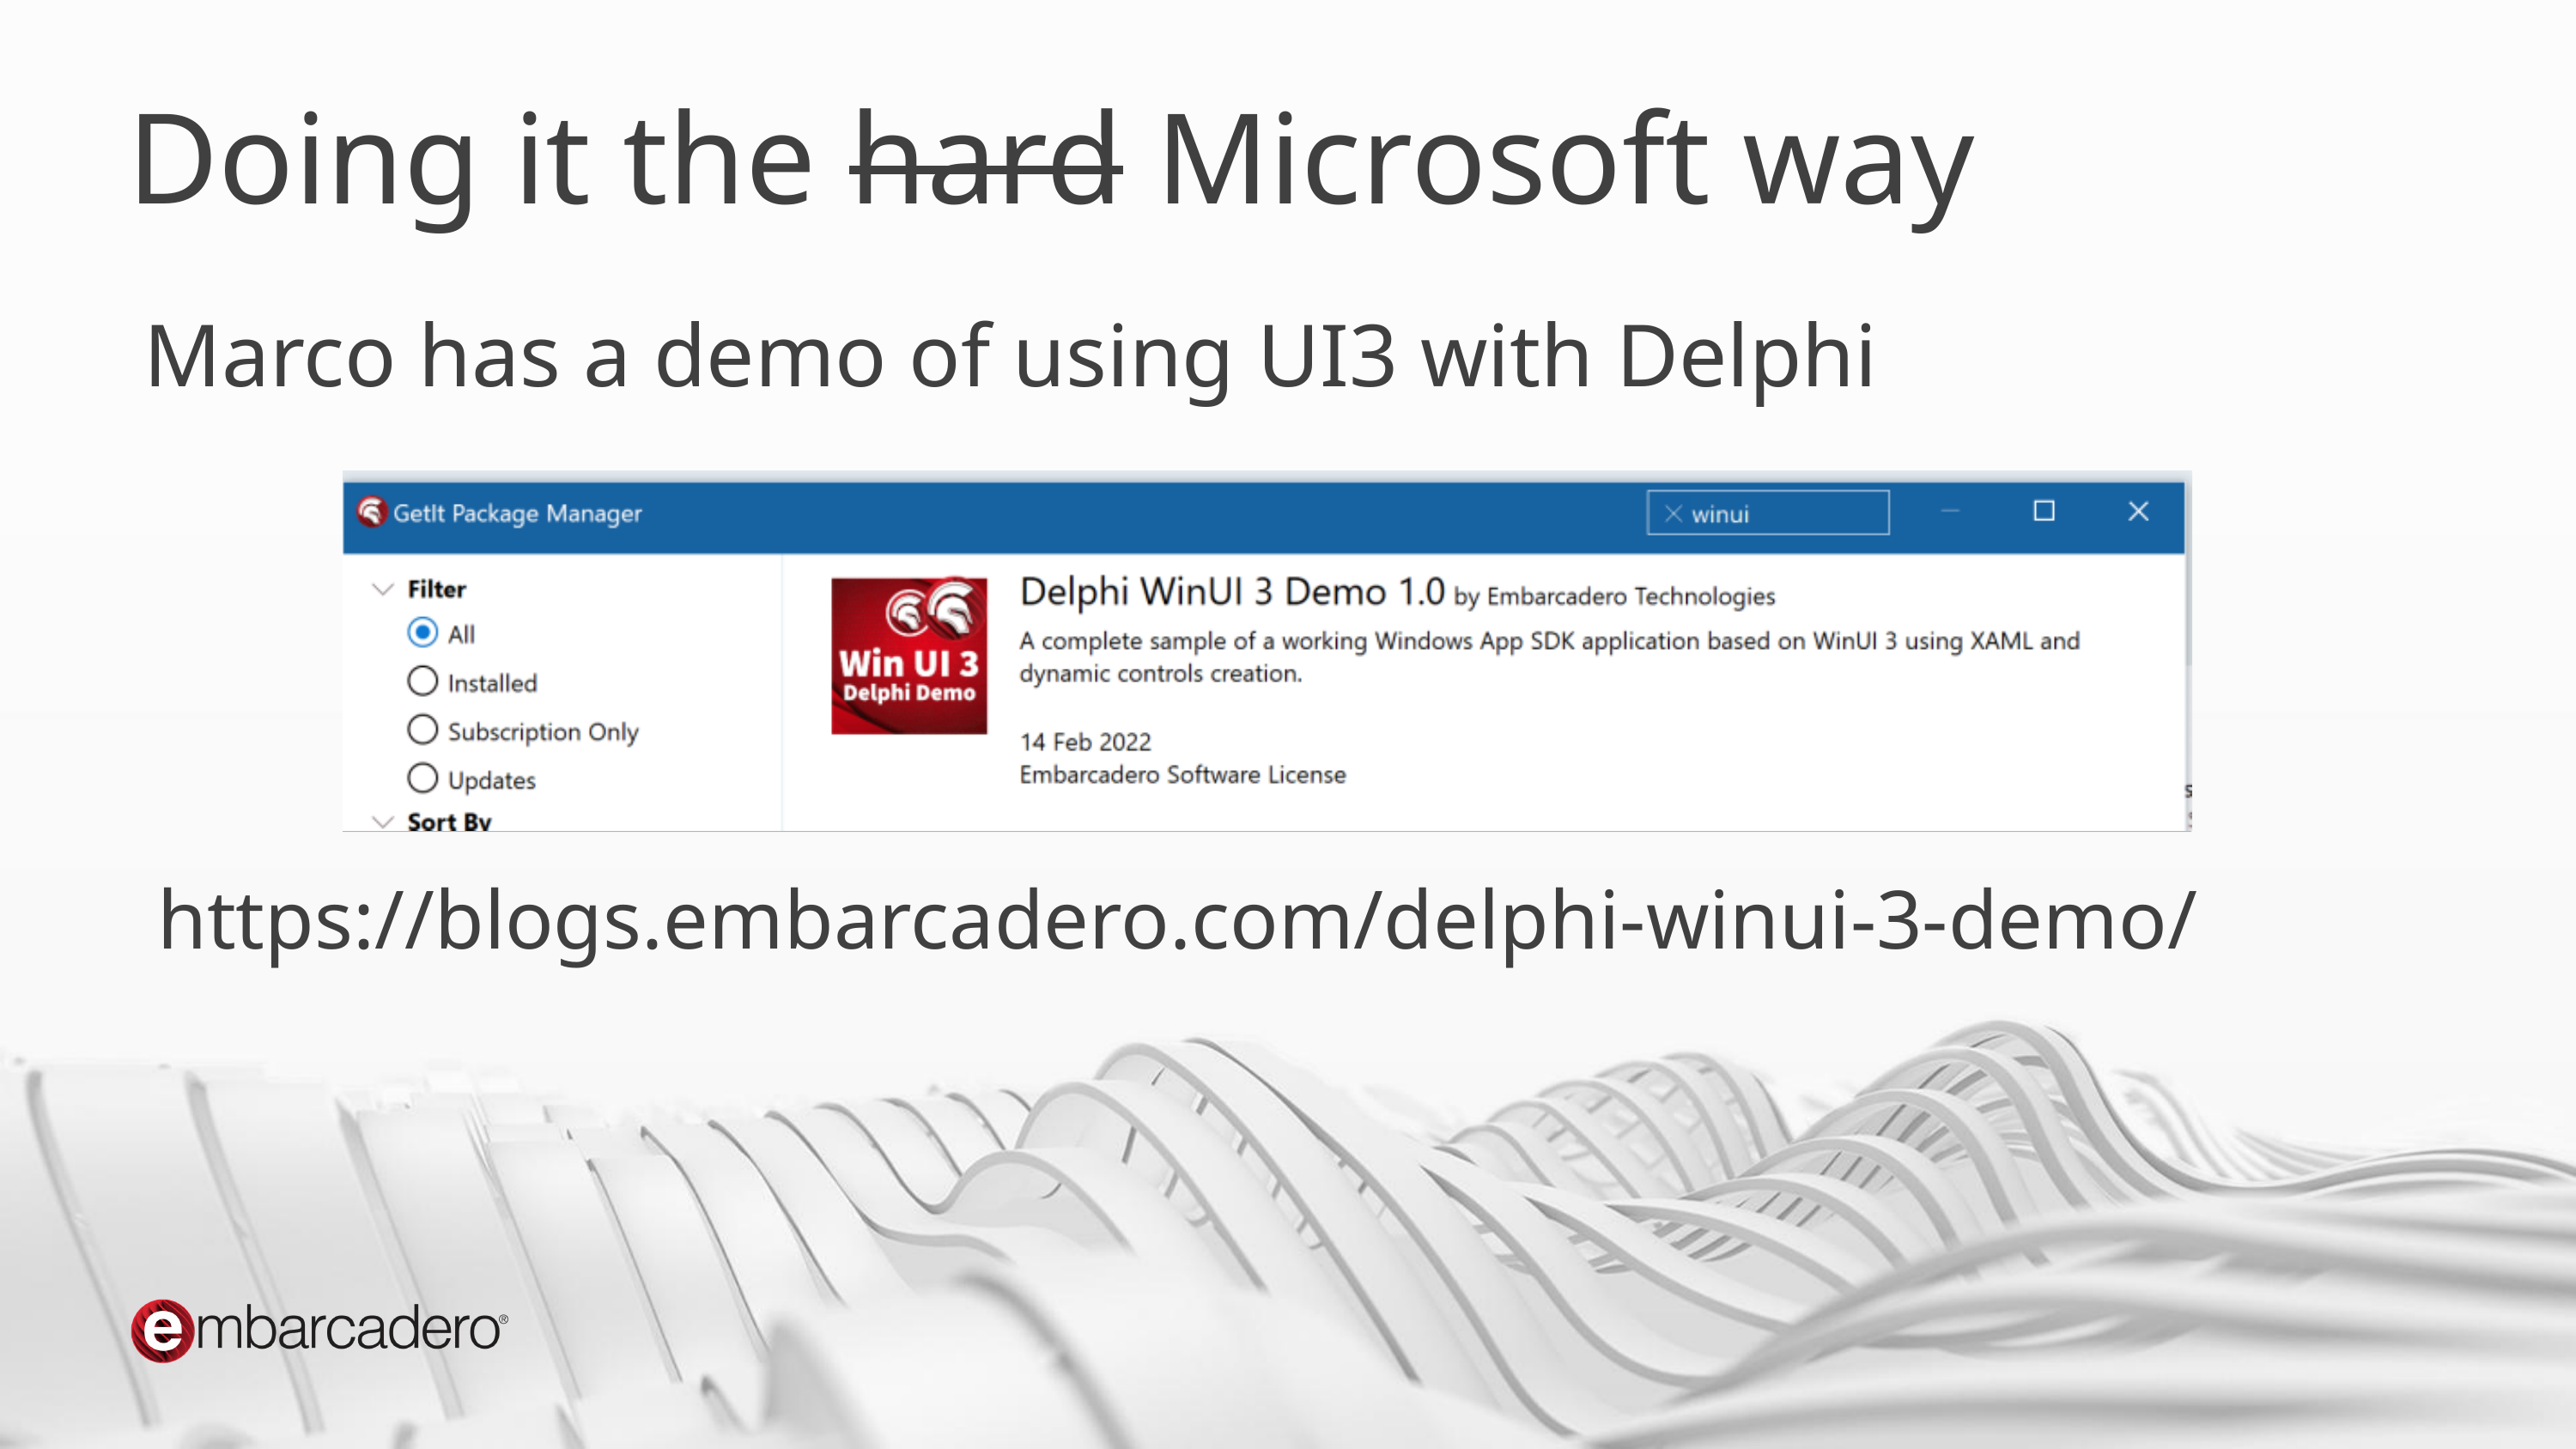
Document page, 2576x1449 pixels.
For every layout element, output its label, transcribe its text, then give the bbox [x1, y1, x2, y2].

list Marco has a demo of using UI3 with Delphi [118, 275, 2031, 450]
title Doing it the hard Microsoft way [101, 64, 2127, 254]
picture [0, 0, 2576, 1449]
list https://blogs.embarcadero.com/delphi-winui-3-demo/ [131, 842, 2542, 1017]
